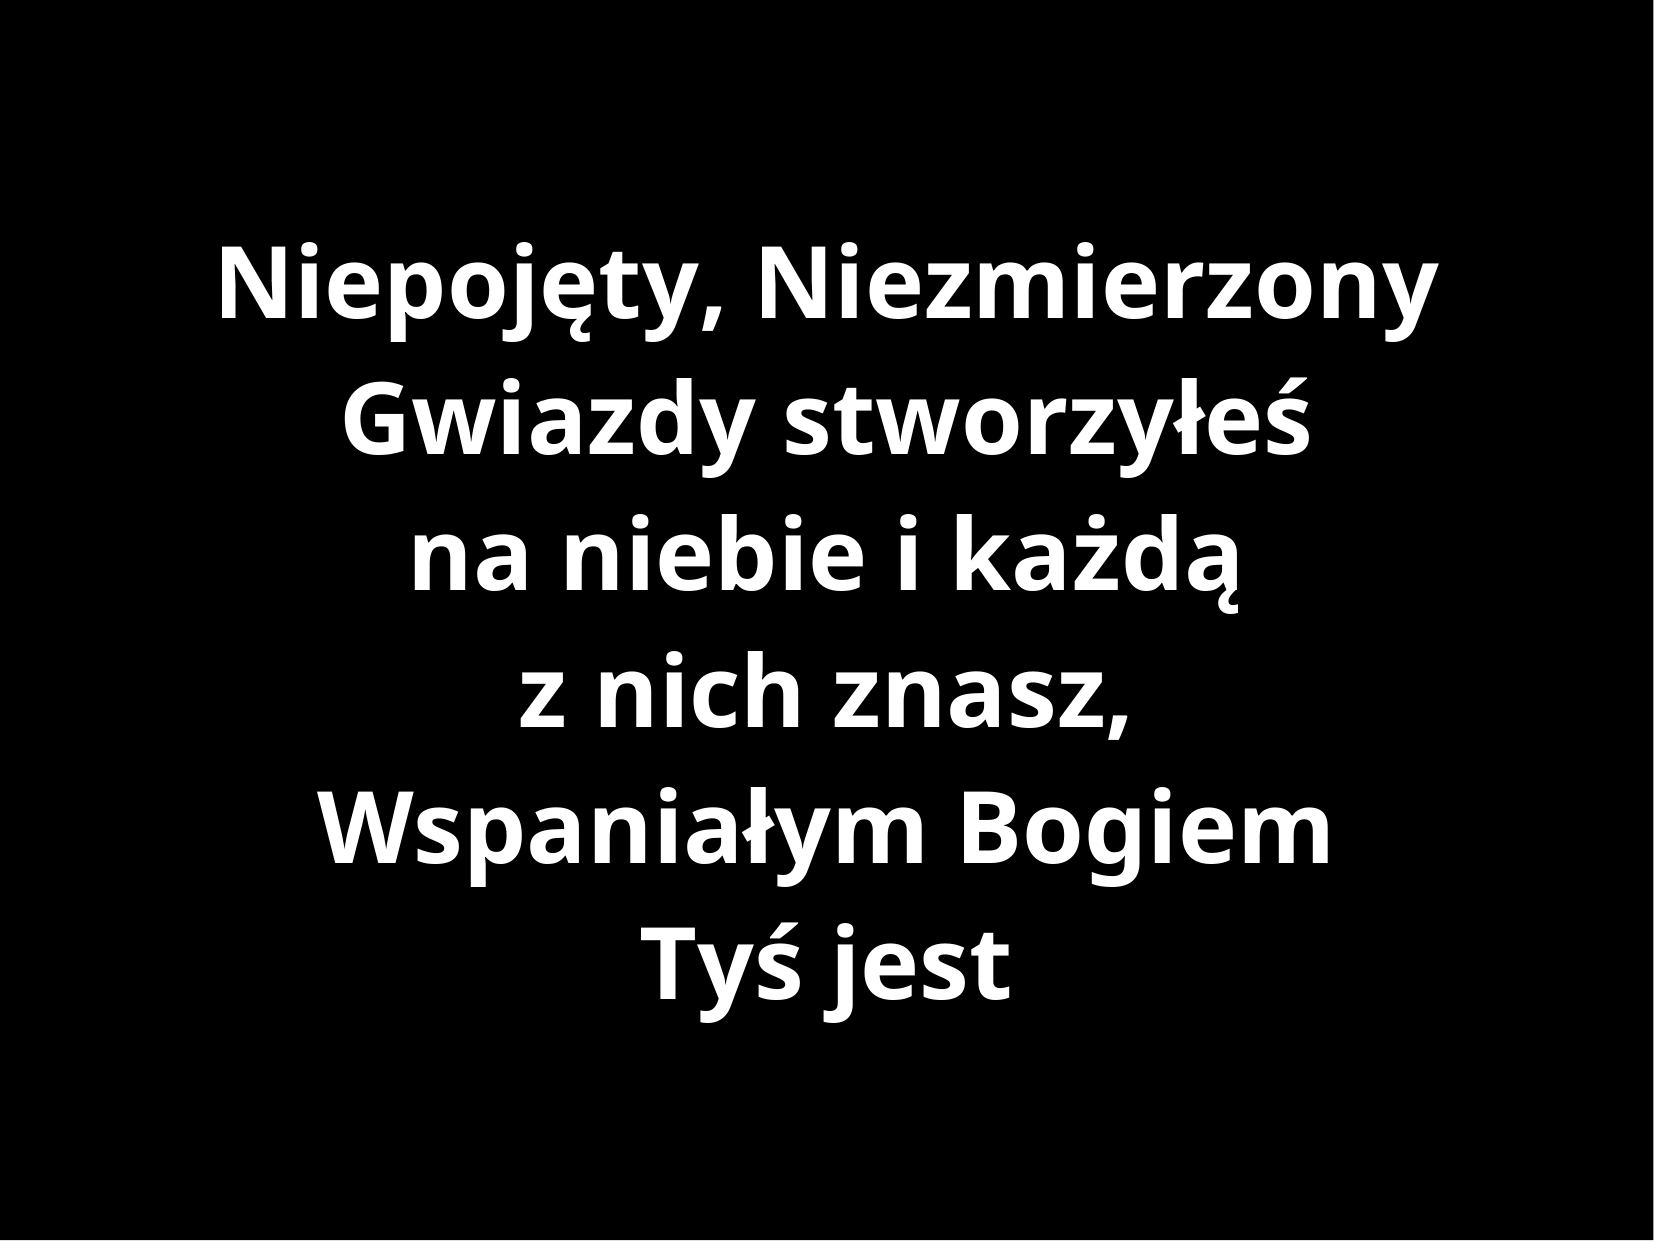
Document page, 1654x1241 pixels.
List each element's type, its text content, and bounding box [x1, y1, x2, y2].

title Niepojęty, Niezmierzony Gwiazdy stworzyłeś na niebie i każdą z nich znasz, Wspaniałym Bogiem Tyś jest [0, 0, 1654, 1241]
